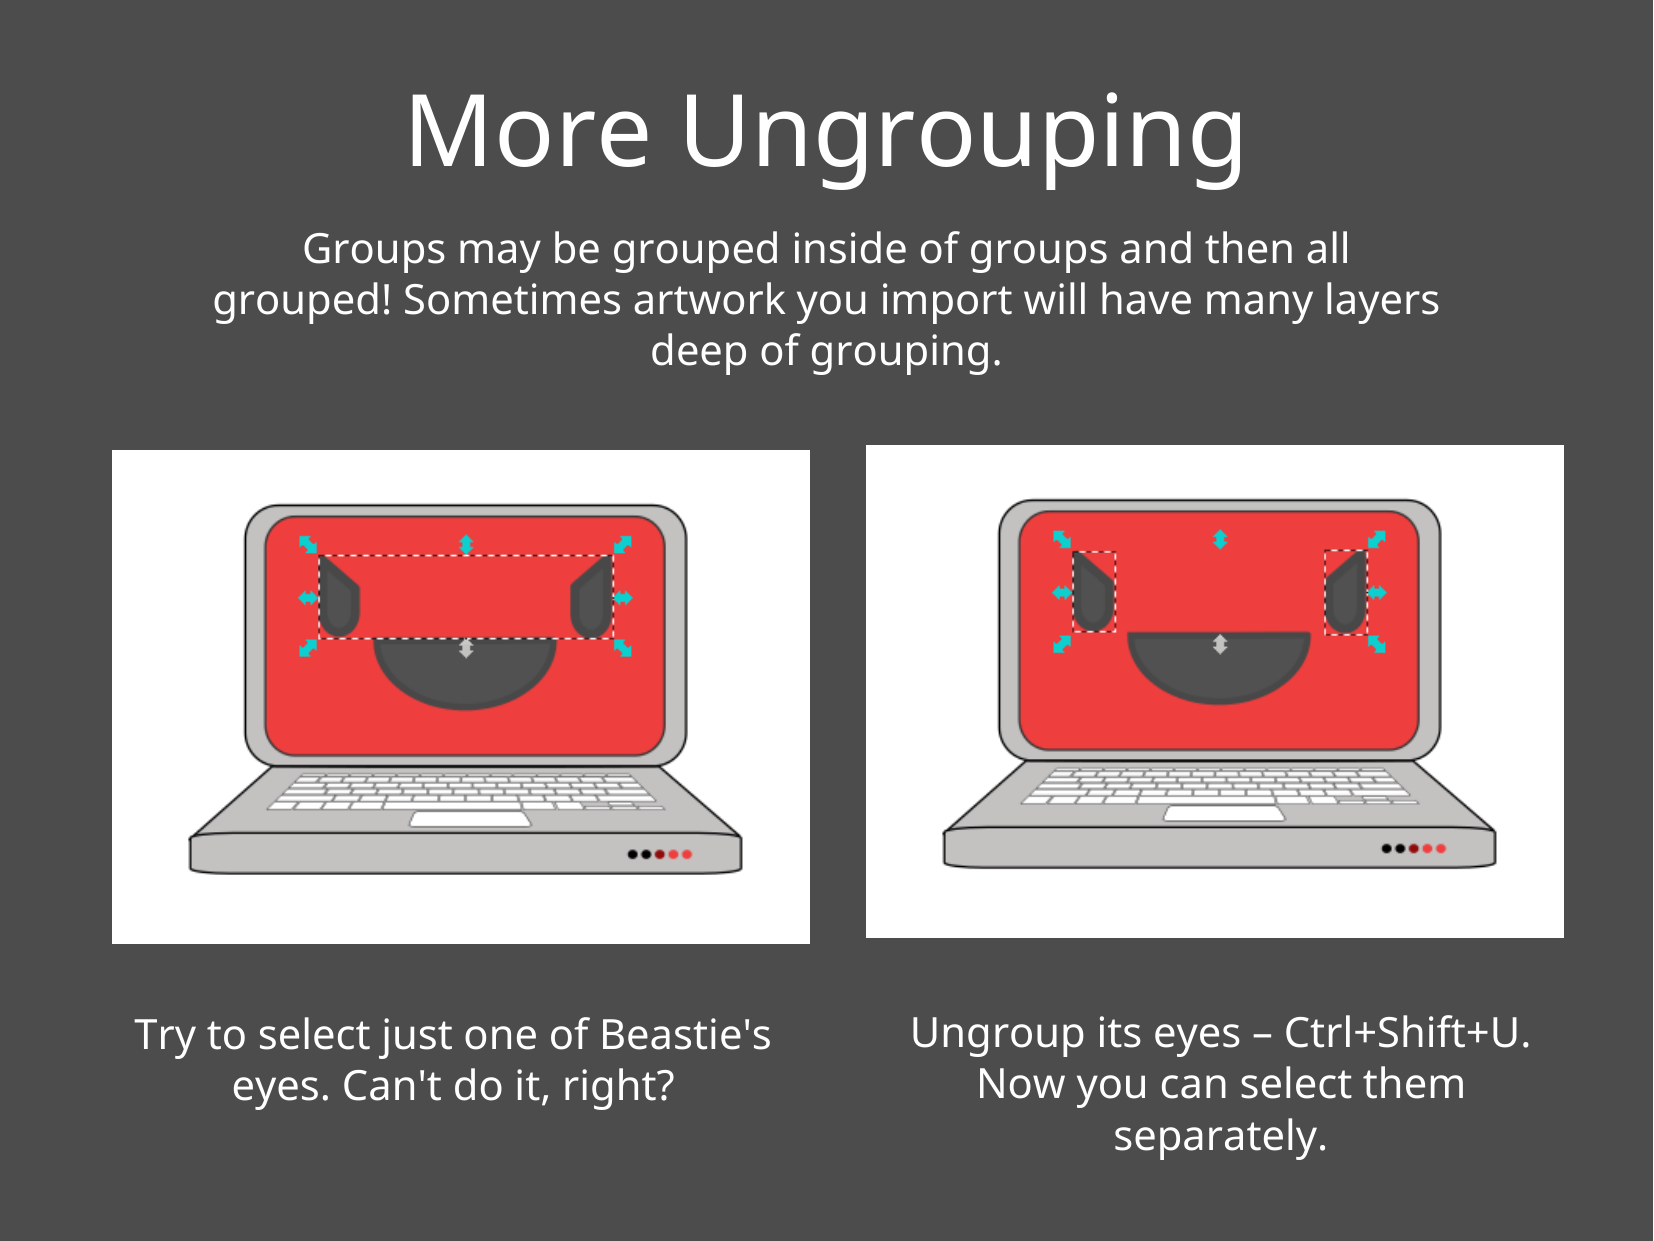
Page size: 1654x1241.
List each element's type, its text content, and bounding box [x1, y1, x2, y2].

title Groups may be grouped inside of groups and then all grouped! Sometimes artwork you import will have many layers deep of grouping. [207, 224, 1446, 373]
title Ungroup its eyes – Ctrl+Shift+U. Now you can select them separately. [875, 1009, 1568, 1158]
title More Ungrouping [76, 6, 1577, 269]
title Try to select just one of Beastie's eyes. Can't do it, right? [107, 985, 800, 1134]
picture [112, 450, 810, 944]
picture [866, 445, 1564, 938]
